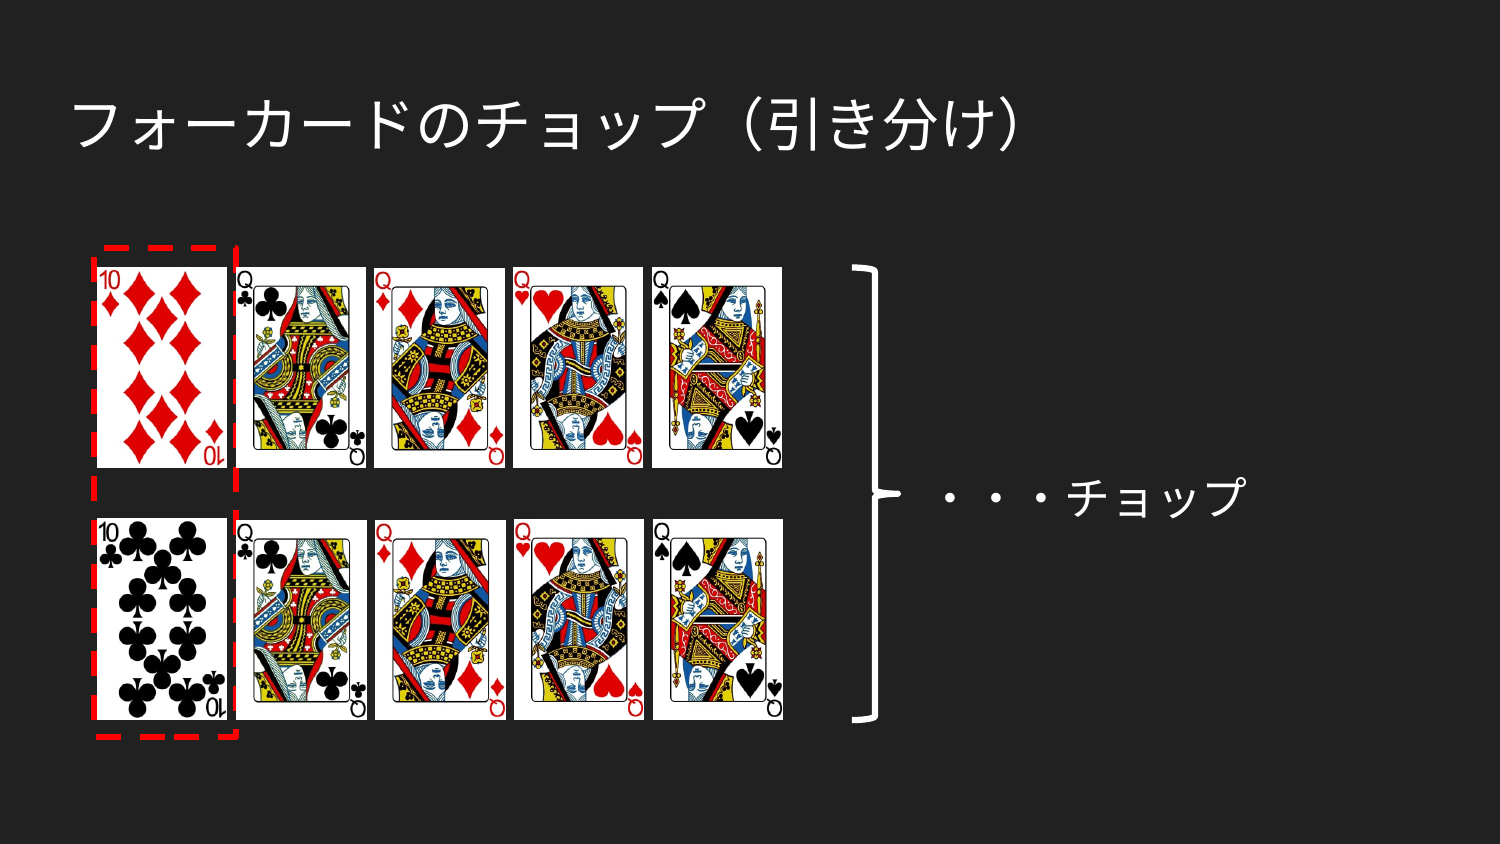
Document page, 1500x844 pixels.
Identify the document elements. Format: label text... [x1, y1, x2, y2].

picture [375, 520, 506, 721]
title フォーカードのチョップ（引き分け） [51, 72, 1449, 167]
picture [97, 518, 227, 721]
picture [513, 267, 643, 468]
picture [374, 268, 505, 468]
picture [653, 519, 783, 720]
picture [652, 267, 782, 468]
picture [236, 520, 367, 721]
picture [236, 267, 366, 468]
picture [97, 267, 227, 468]
text_box ・・・チョップ [912, 454, 1500, 533]
picture [514, 519, 644, 720]
